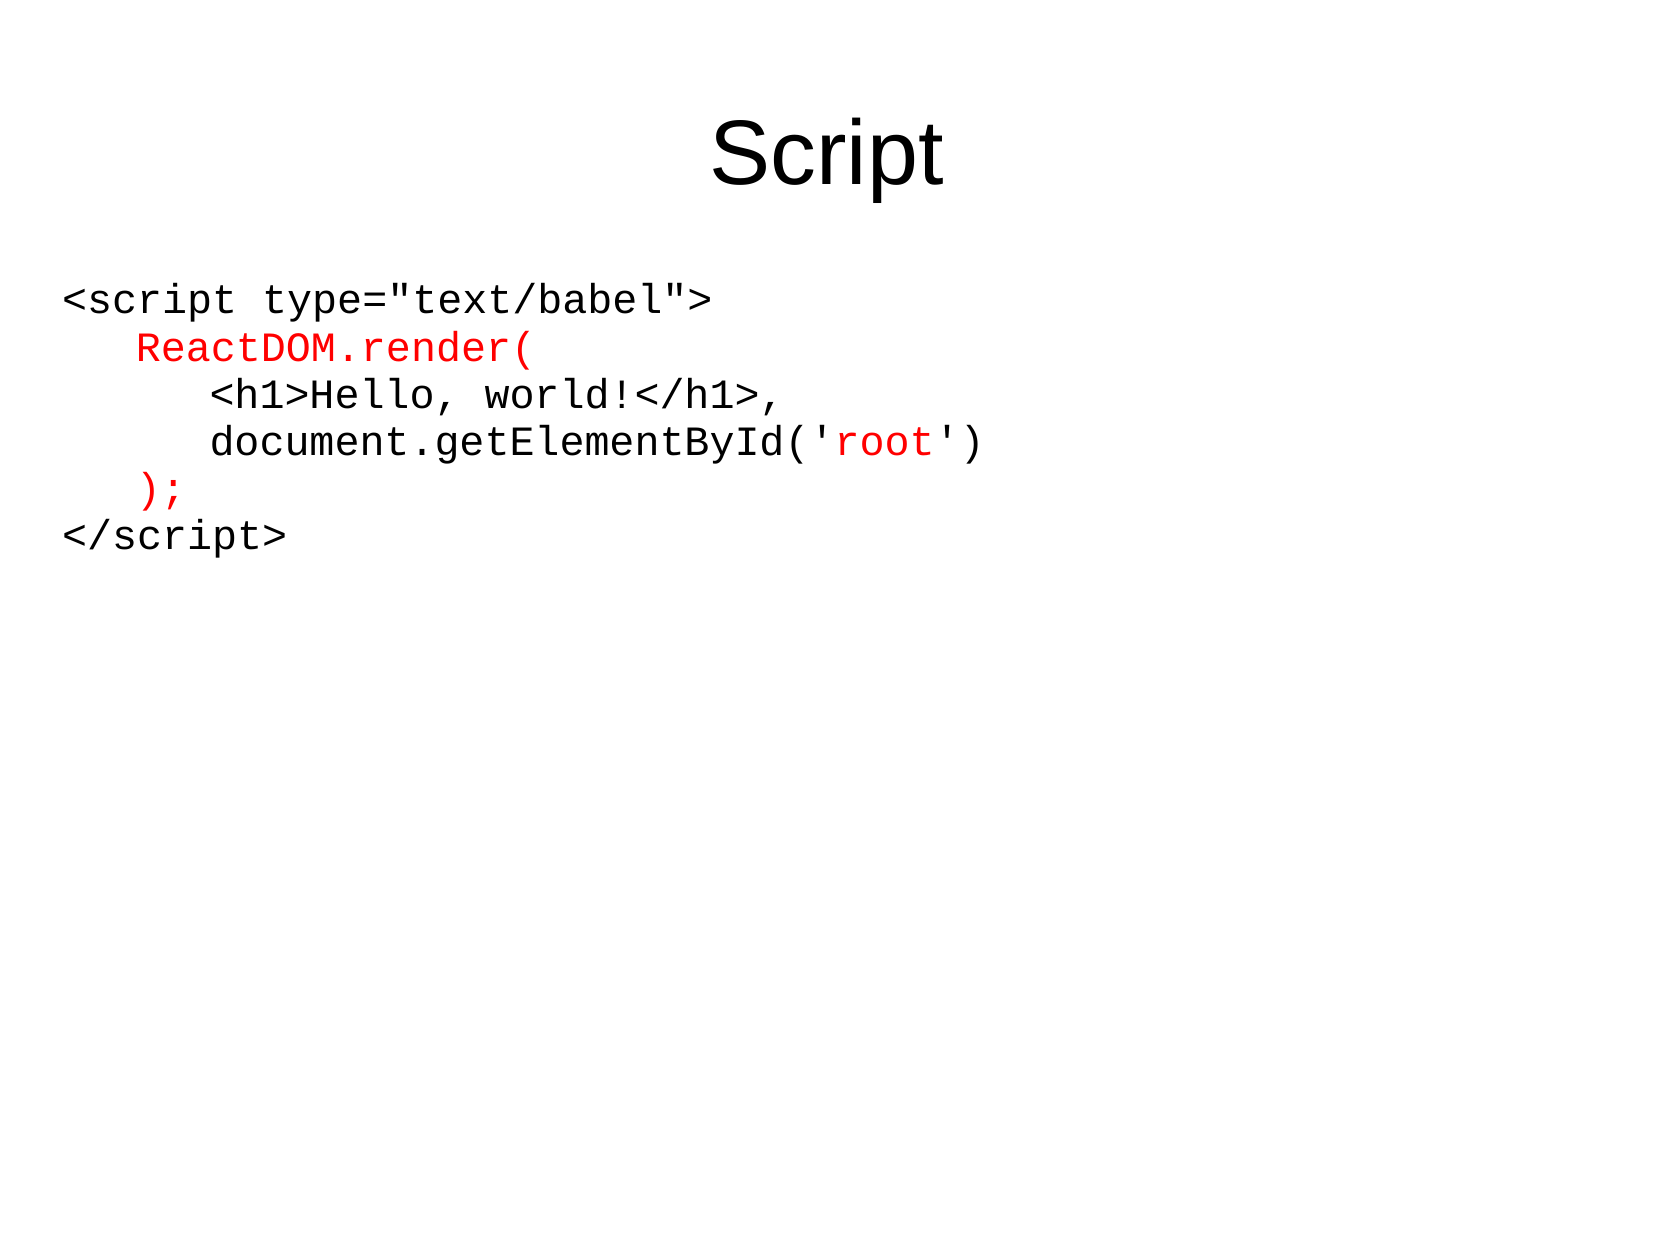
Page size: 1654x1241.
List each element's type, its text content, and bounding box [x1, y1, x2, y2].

title Script [82, 49, 1571, 257]
text_box <script type="text/babel"> ReactDOM.render( <h1>Hello, world!</h1>, document.getElementById('root') ); </script> [47, 271, 1607, 1052]
